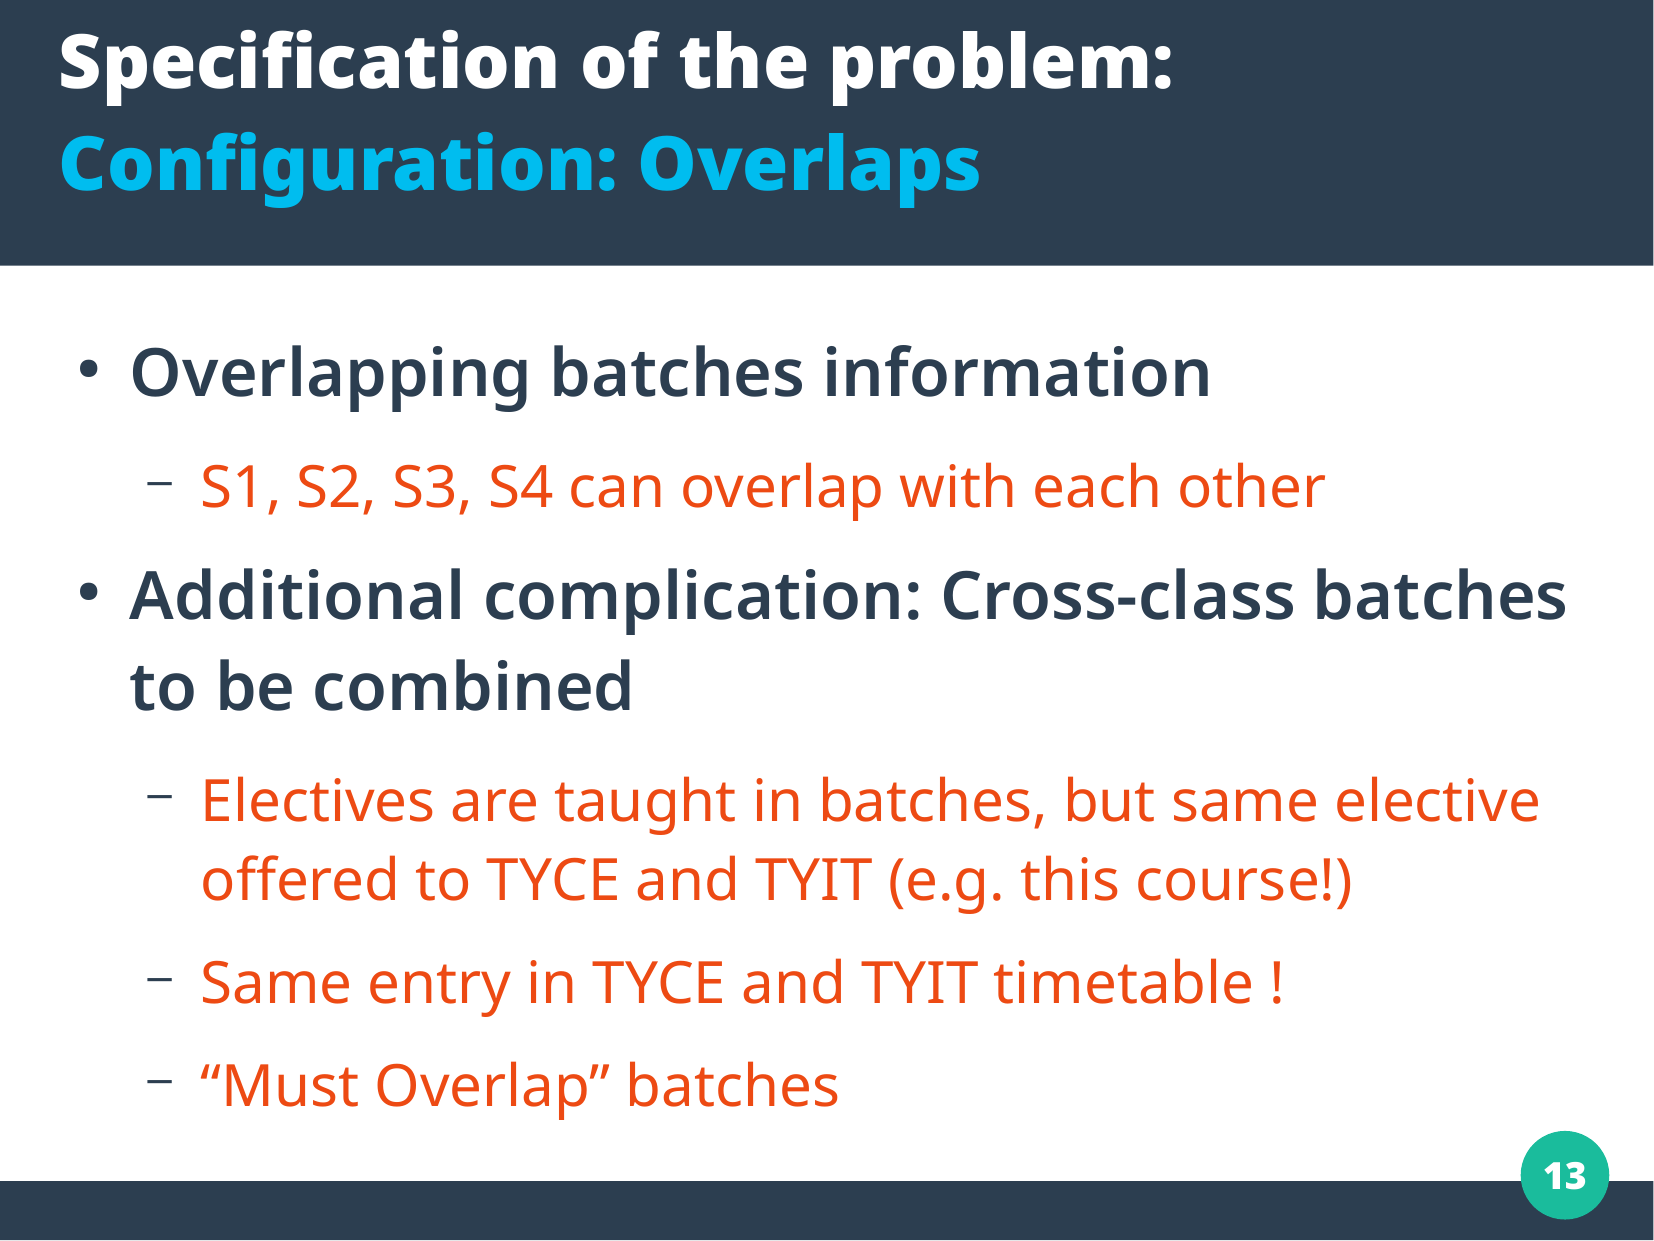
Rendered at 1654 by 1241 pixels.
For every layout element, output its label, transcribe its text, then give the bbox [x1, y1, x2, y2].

list Overlapping batches information S1, S2, S3, S4 can overlap with each other Additional complication: Cross-class batches to be combined Electives are taught in batches, but same elective offered to TYCE and TYIT (e.g. this course!) Same entry in TYCE and TYIT timetable ! “Must Overlap” batches [59, 324, 1595, 1152]
title Specification of the problem: Configuration: Overlaps [59, 8, 1595, 166]
